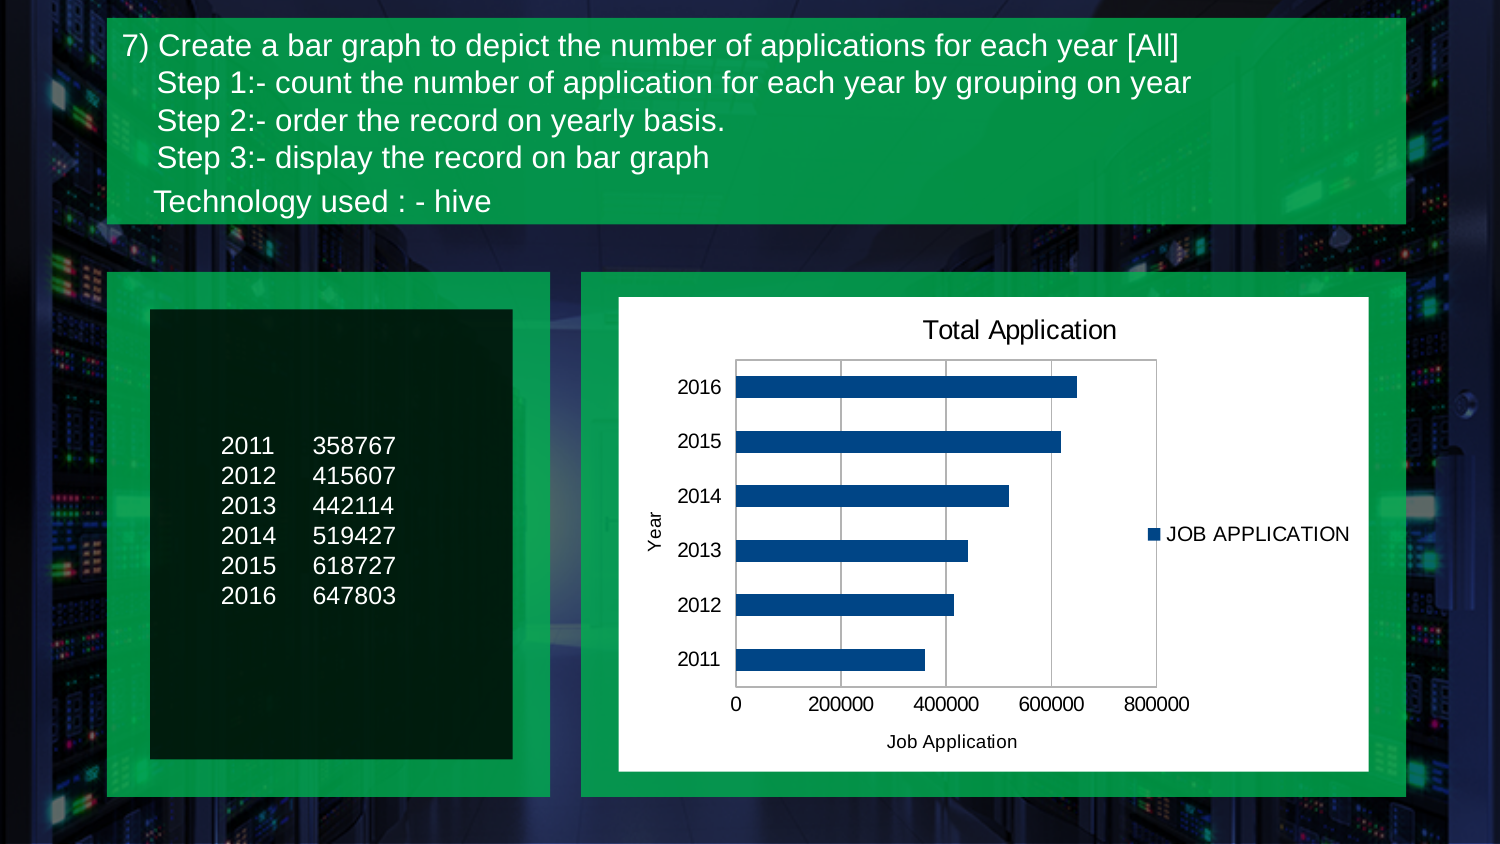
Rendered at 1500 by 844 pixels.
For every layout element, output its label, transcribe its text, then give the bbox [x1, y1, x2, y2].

text_box 7) Create a bar graph to depict the number of applications for each year [All] Step 1:- count the number of application for each year by grouping on year Step 2:- order the record on yearly basis. Step 3:- display the record on bar graph Technology used : - hive [107, 18, 1406, 224]
text_box 2011 358767 2012 415607 2013 442114 2014 519427 2015 618727 2016 647803 [150, 309, 513, 759]
text_box [0, 0, 1500, 844]
chart [618, 297, 1369, 772]
